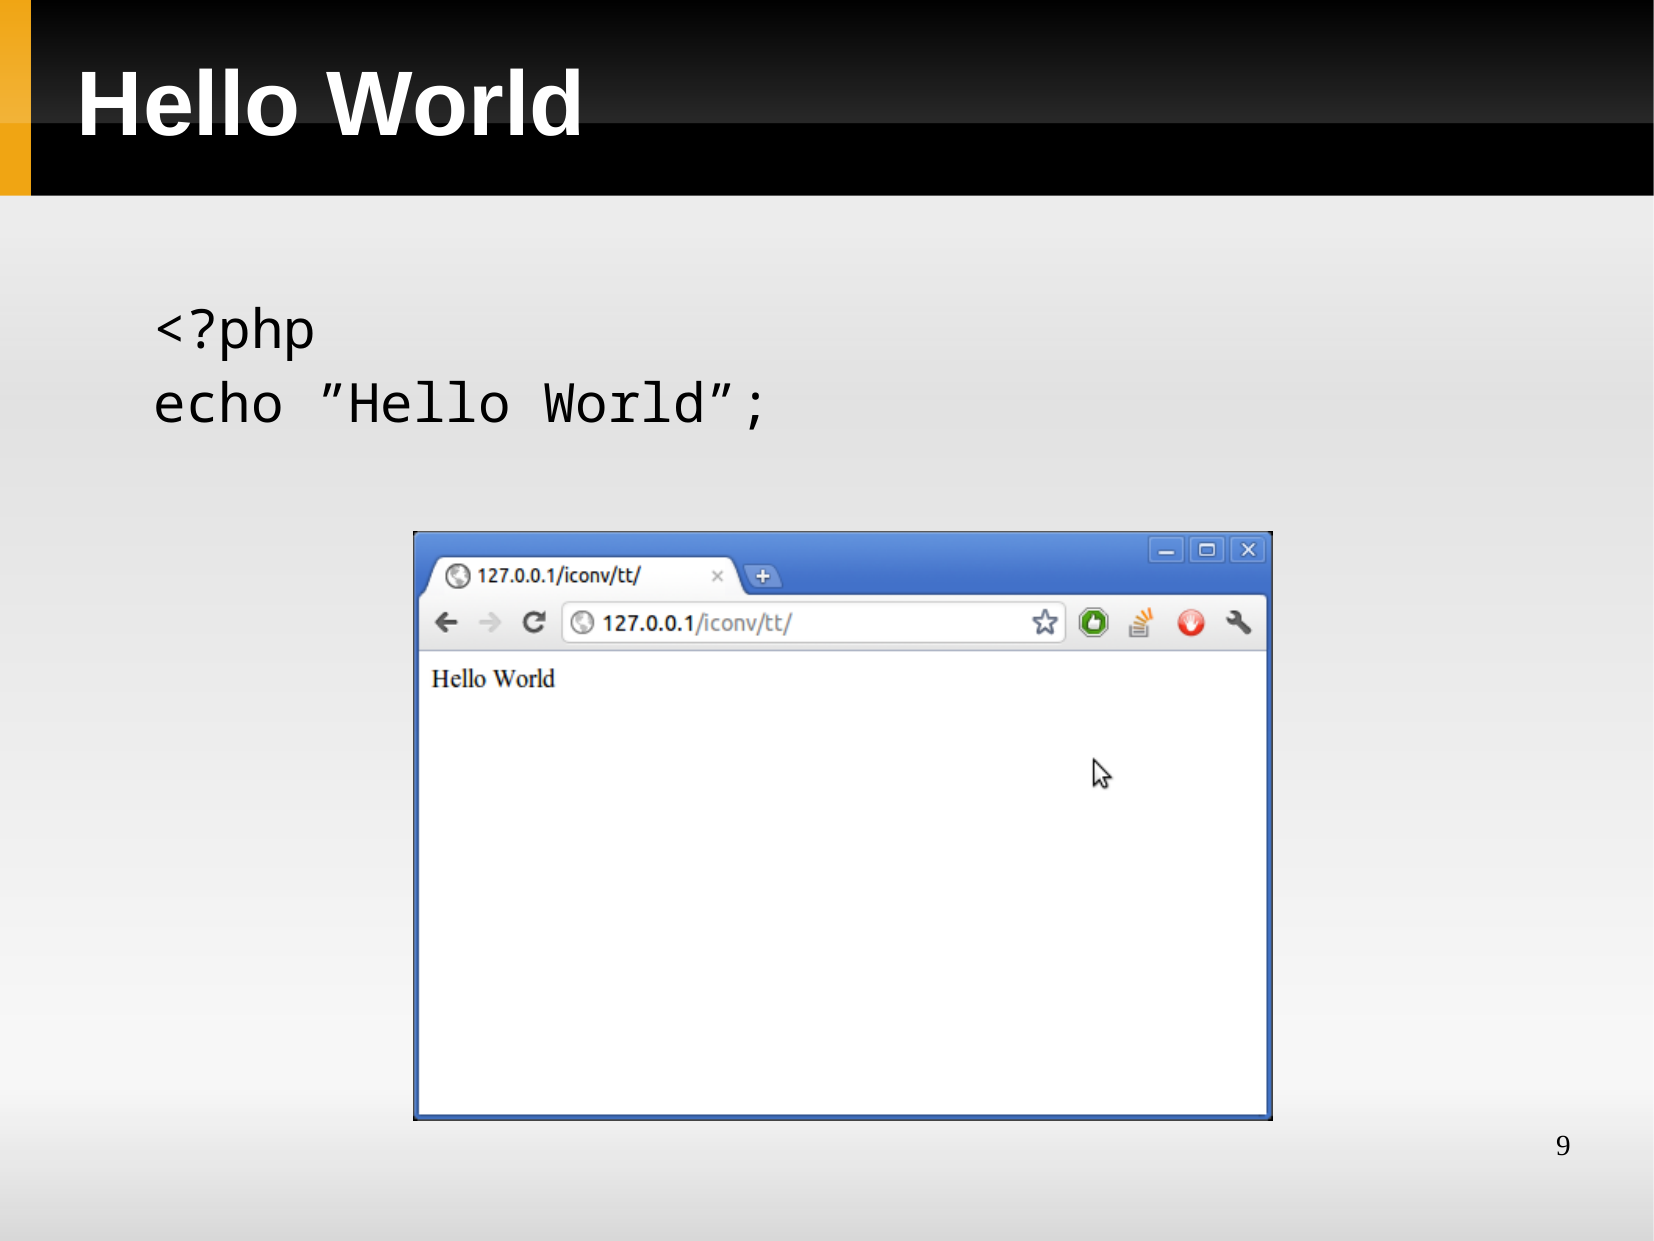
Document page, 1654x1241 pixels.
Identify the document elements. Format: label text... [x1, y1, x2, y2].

picture [0, 0, 1654, 1241]
list <?php echo ”Hello World”; [82, 290, 1571, 1094]
title Hello World [76, 7, 1565, 200]
